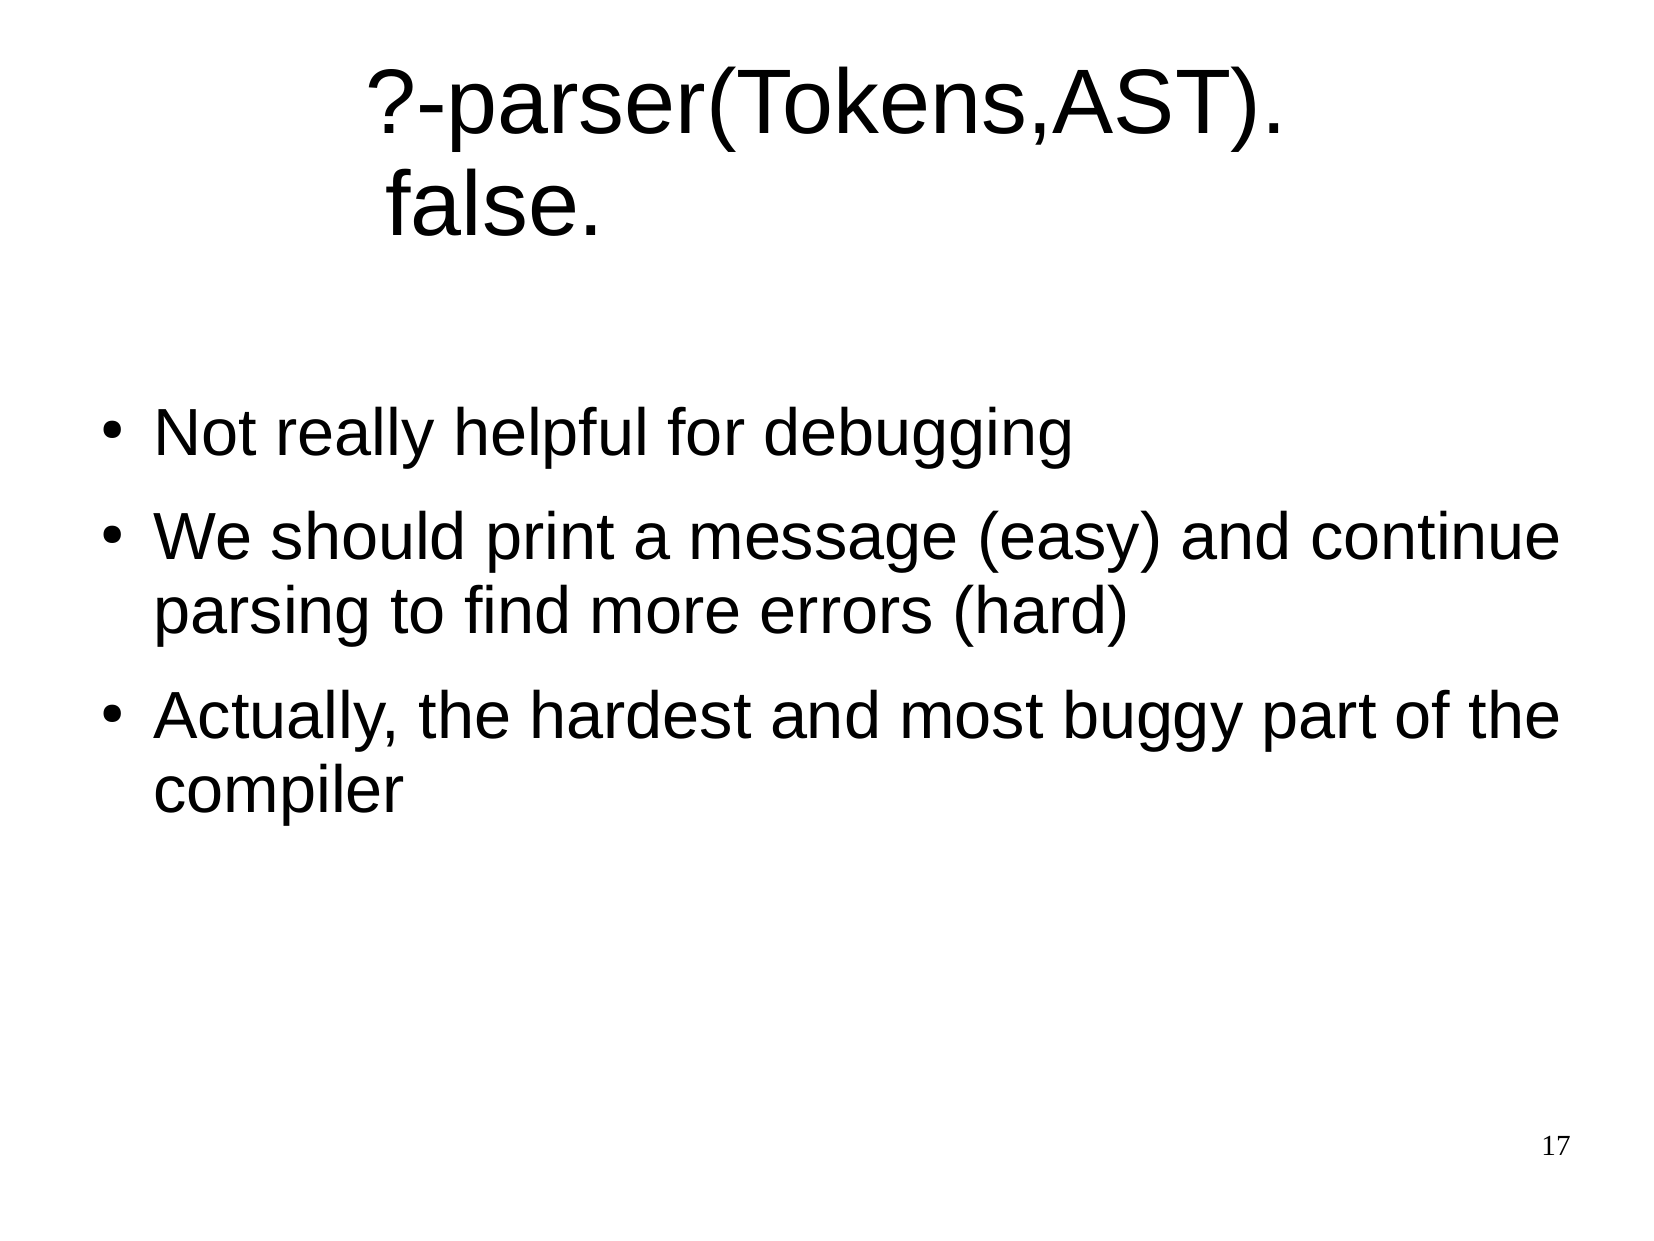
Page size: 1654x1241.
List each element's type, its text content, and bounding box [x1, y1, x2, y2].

title ?-parser(Tokens,AST). false. [82, 49, 1571, 257]
list Not really helpful for debugging We should print a message (easy) and continue parsing to find more errors (hard) Actually, the hardest and most buggy part of the compiler [82, 290, 1571, 1109]
